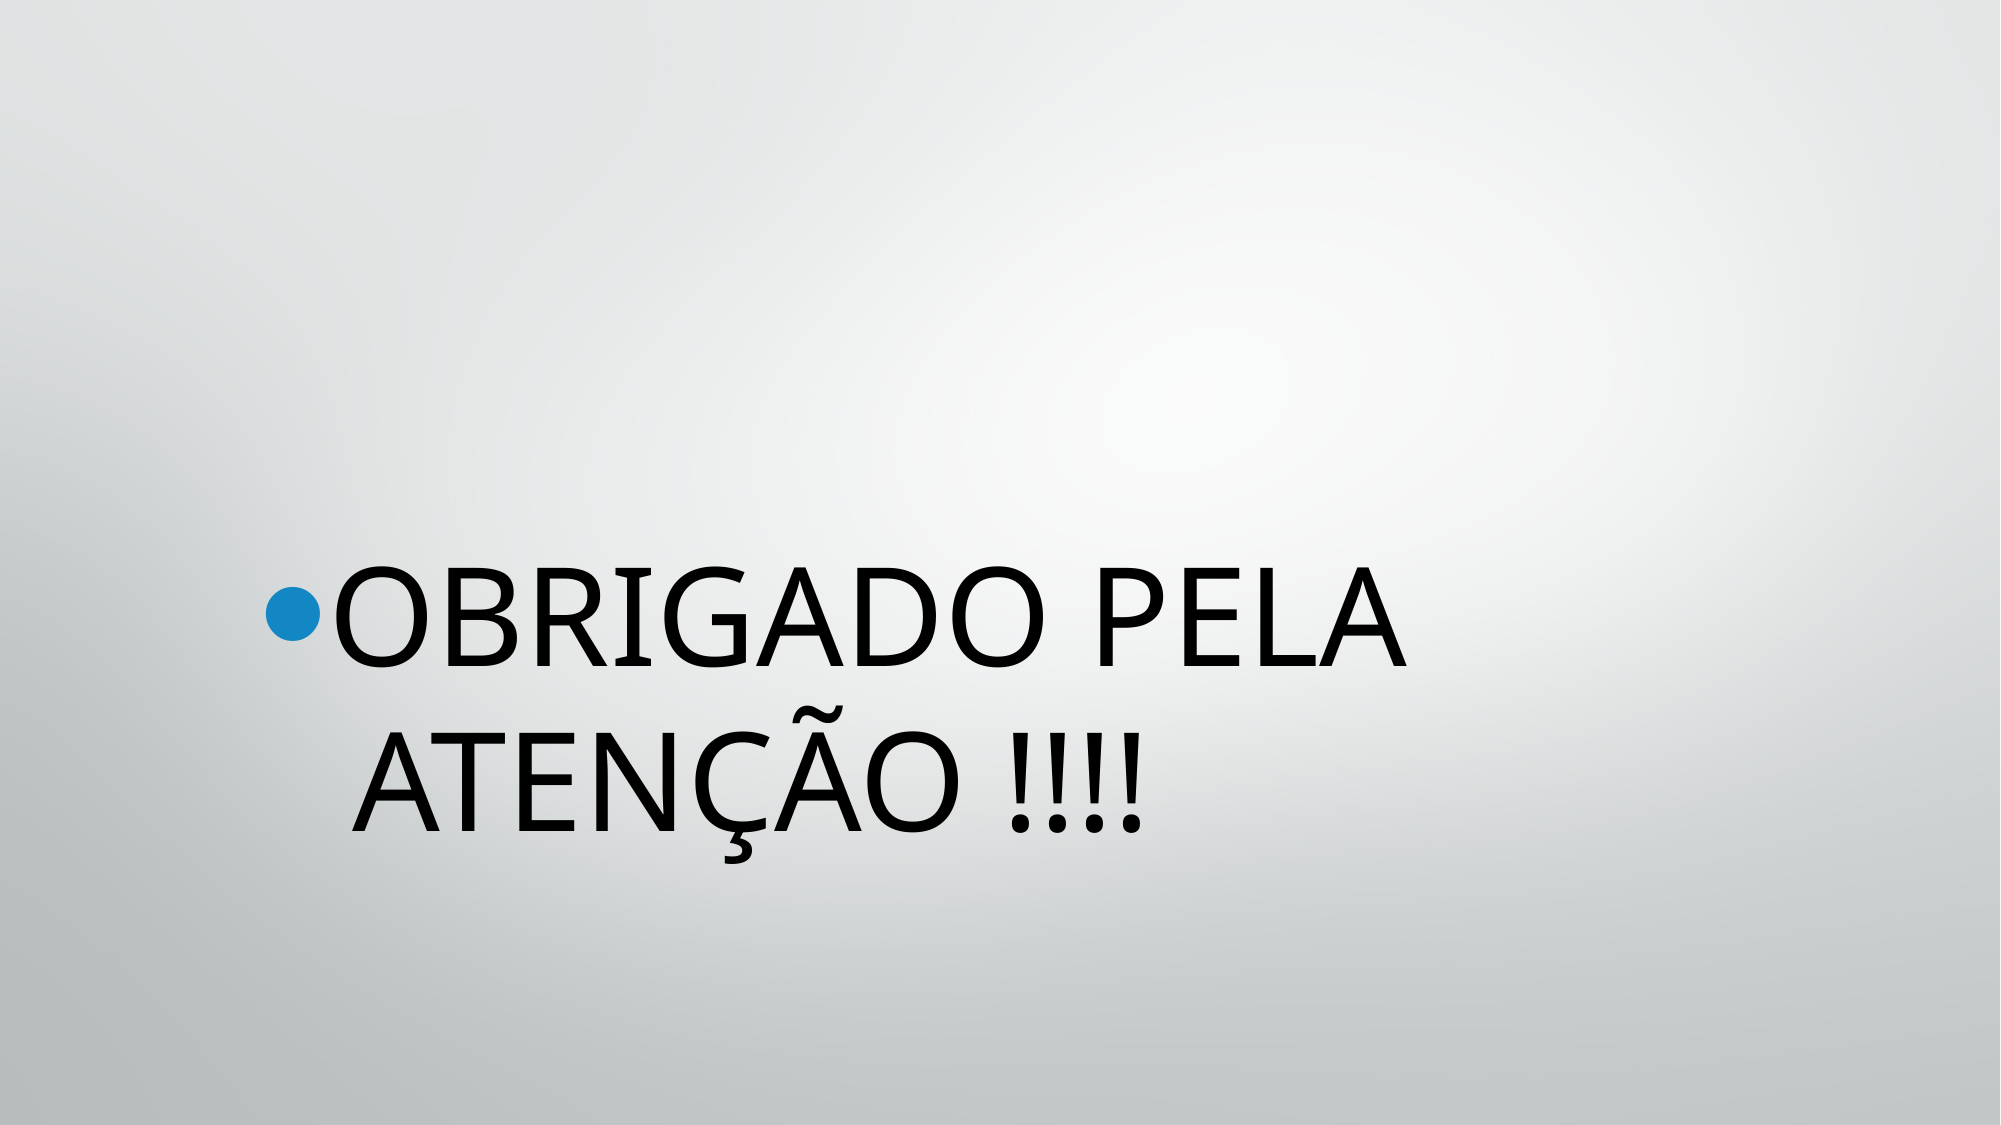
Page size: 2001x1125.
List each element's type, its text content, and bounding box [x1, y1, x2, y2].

list OBRIGADO PELA ATENÇÃO !!!! [243, 437, 1887, 950]
